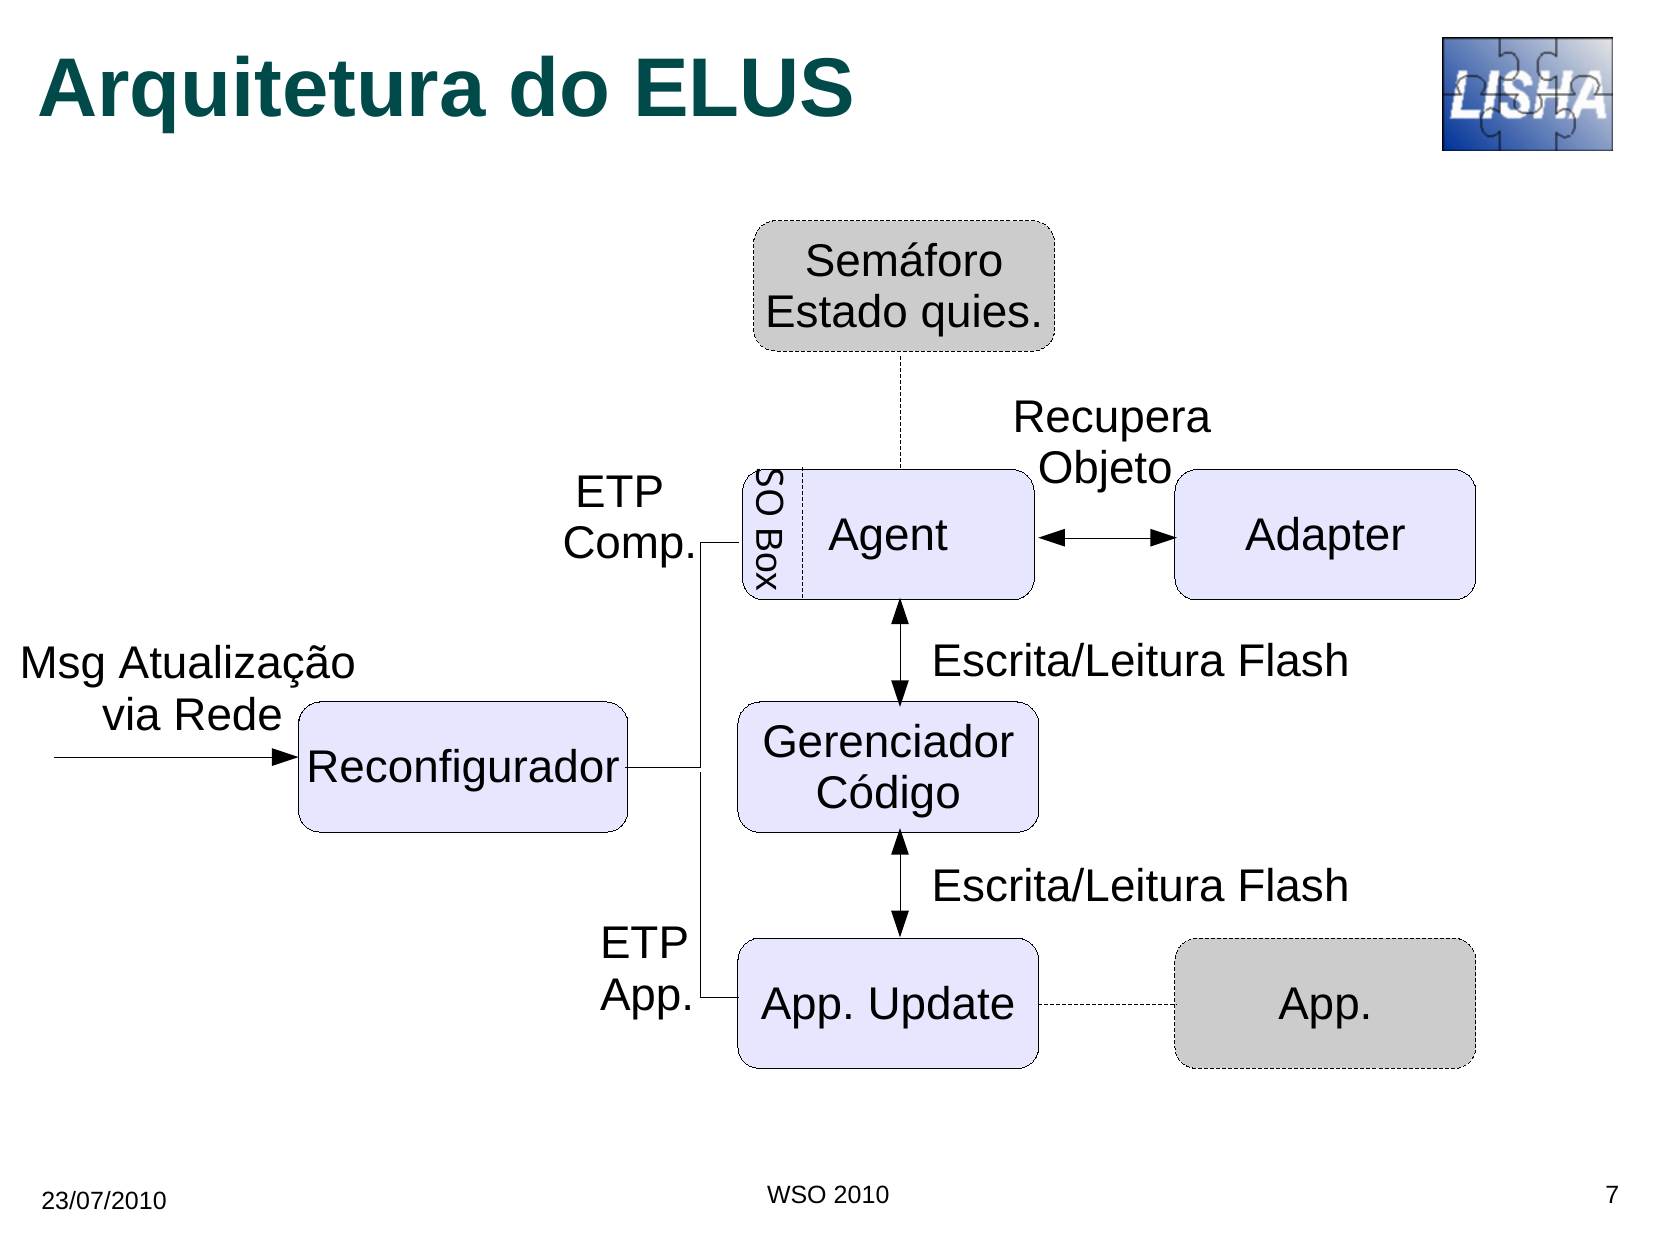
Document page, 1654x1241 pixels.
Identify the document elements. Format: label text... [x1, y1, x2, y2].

text_box Adapter [1174, 469, 1476, 600]
text_box App. [1174, 938, 1476, 1069]
text_box ETP App. [600, 917, 695, 1032]
text_box Reconfigurador [298, 701, 628, 833]
text_box Semáforo Estado quies. [753, 220, 1055, 352]
text_box Escrita/Leitura Flash [931, 635, 1351, 693]
text_box SO Box [749, 467, 797, 598]
title Arquitetura do ELUS [37, 37, 1426, 151]
text_box Msg Atualização via Rede [0, 636, 411, 810]
text_box Recupera Objeto [1012, 390, 1212, 505]
text_box ETP Comp. [562, 465, 713, 580]
text_box Agent [755, 469, 1035, 600]
text_box Gerenciador Código [737, 701, 1039, 833]
picture [1442, 37, 1613, 151]
text_box Agent [742, 475, 749, 594]
text_box Escrita/Leitura Flash [931, 859, 1351, 917]
text_box App. Update [737, 938, 1039, 1069]
